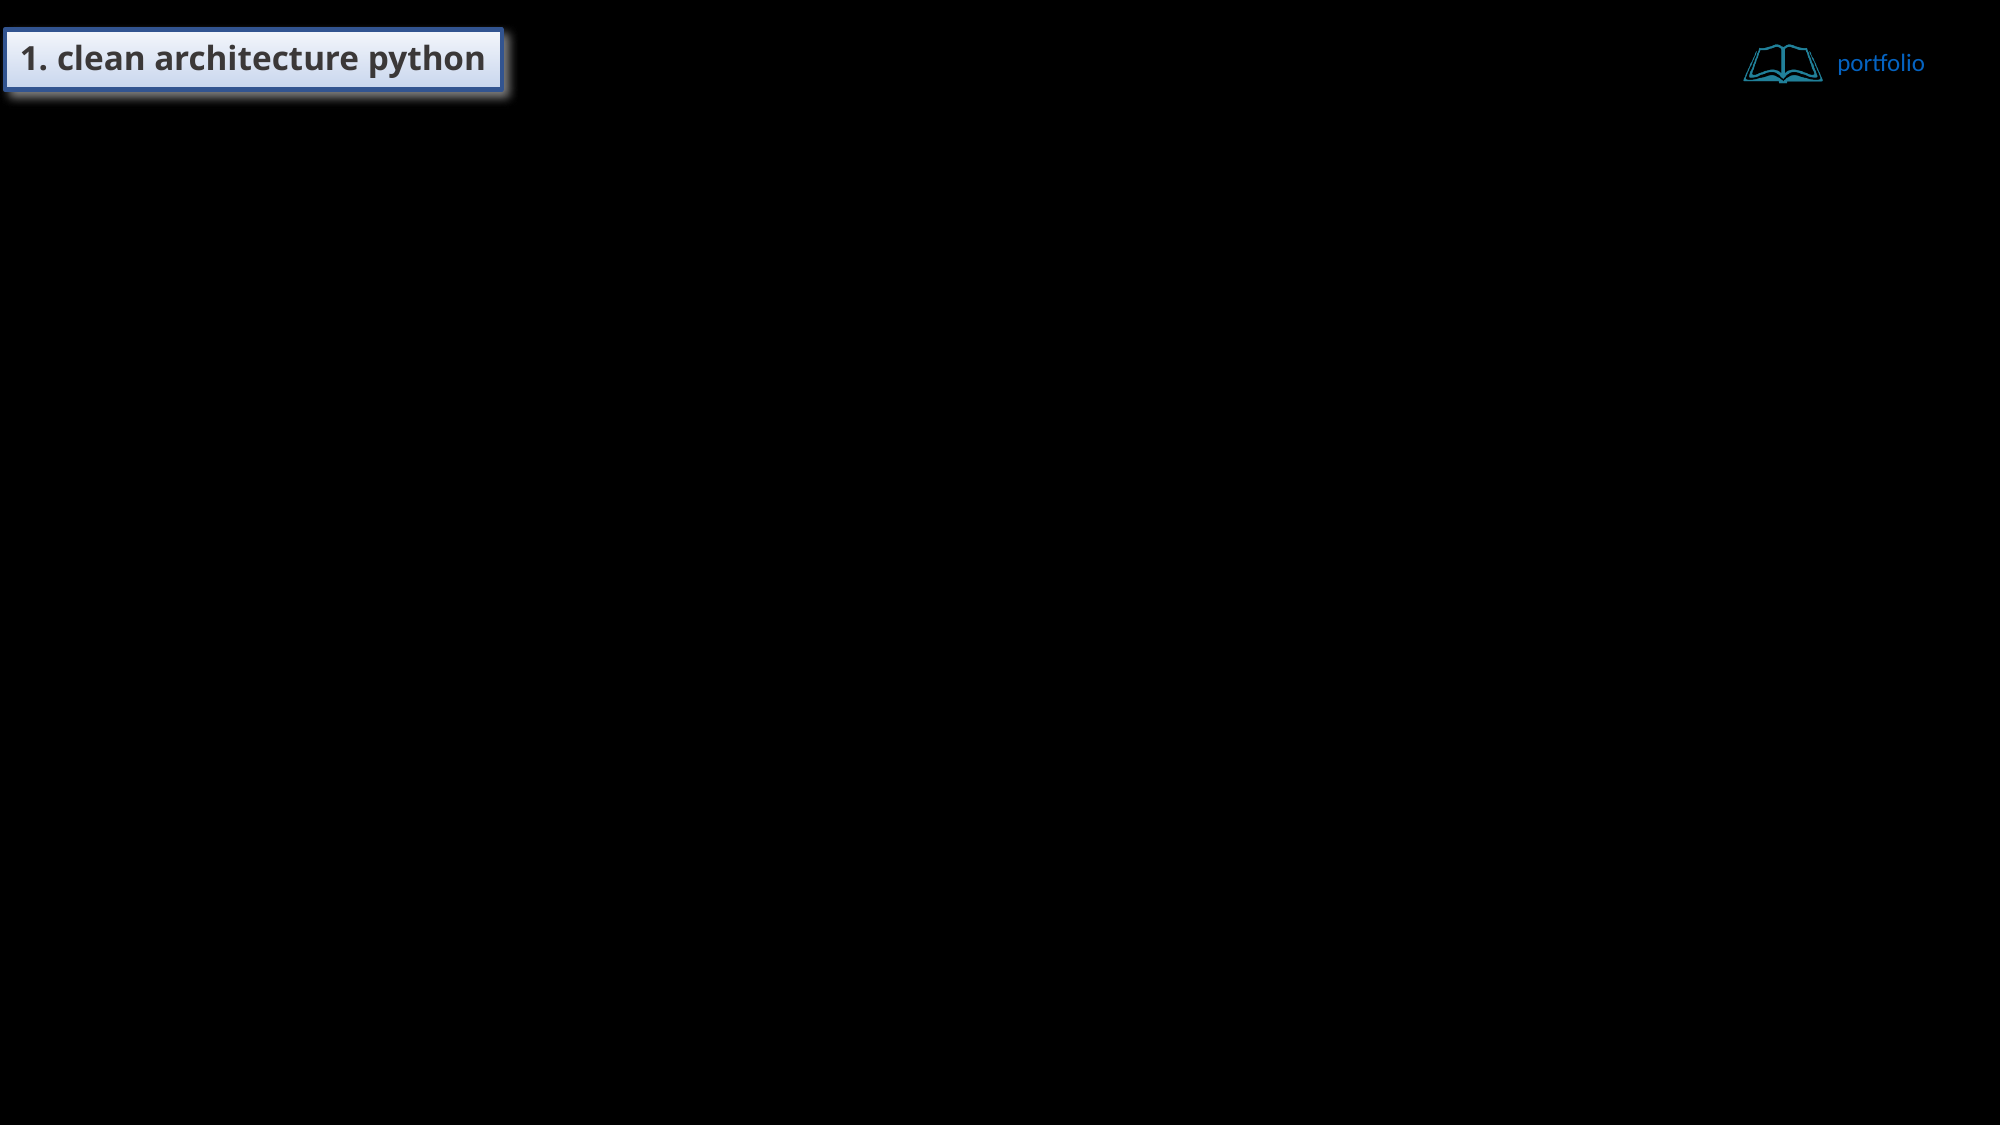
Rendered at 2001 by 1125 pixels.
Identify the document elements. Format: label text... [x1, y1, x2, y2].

picture [1741, 42, 1823, 86]
title 1. clean architecture python [29, 29, 477, 90]
text_box portfolio [1822, 39, 1941, 84]
